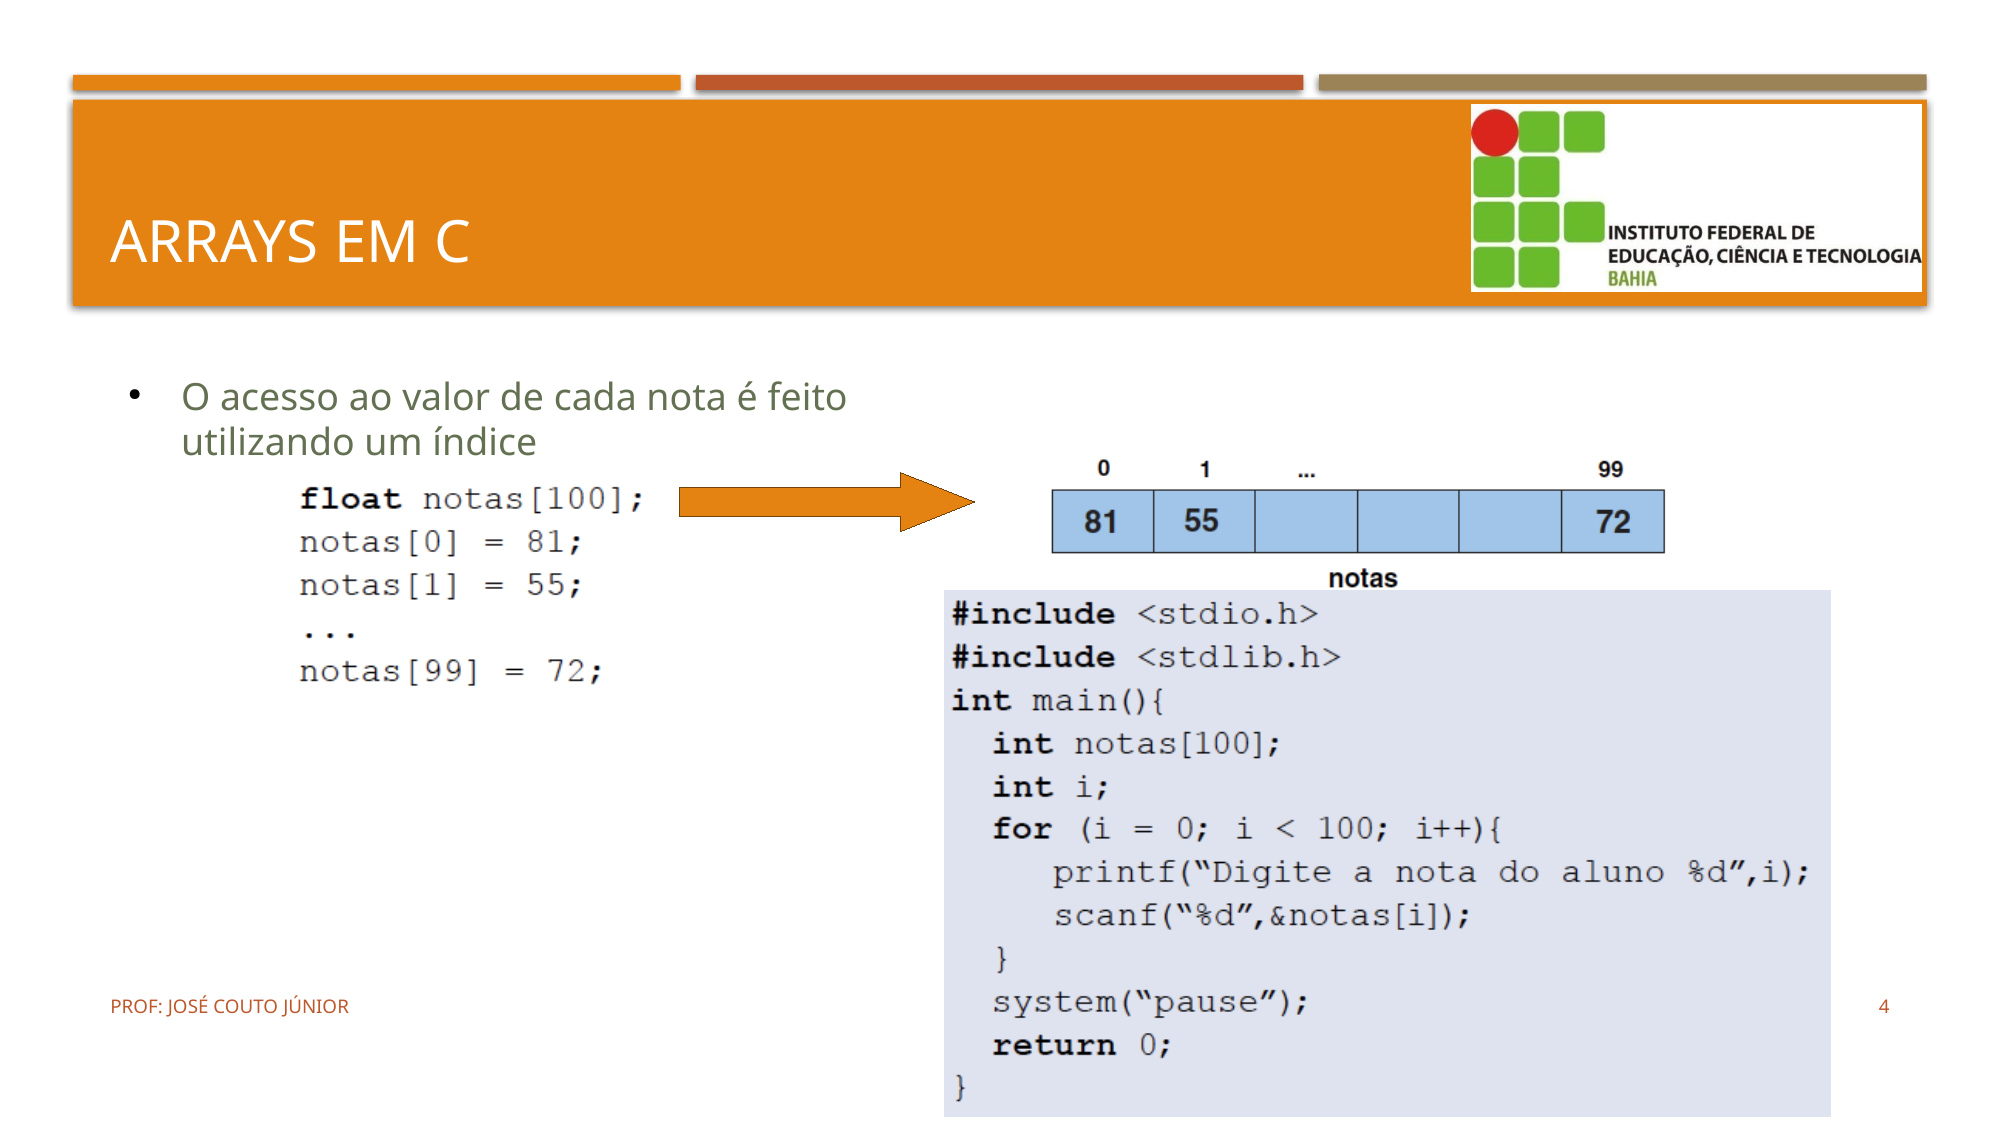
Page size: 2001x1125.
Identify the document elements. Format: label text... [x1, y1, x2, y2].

picture [289, 472, 650, 709]
footer Prof: José Couto Júnior [95, 976, 944, 1037]
picture [944, 442, 1831, 1117]
text_box [679, 472, 975, 532]
title Arrays em C [95, 119, 1471, 282]
picture [1471, 104, 1922, 292]
list O acesso ao valor de cada nota é feito utilizando um índice [95, 365, 886, 962]
